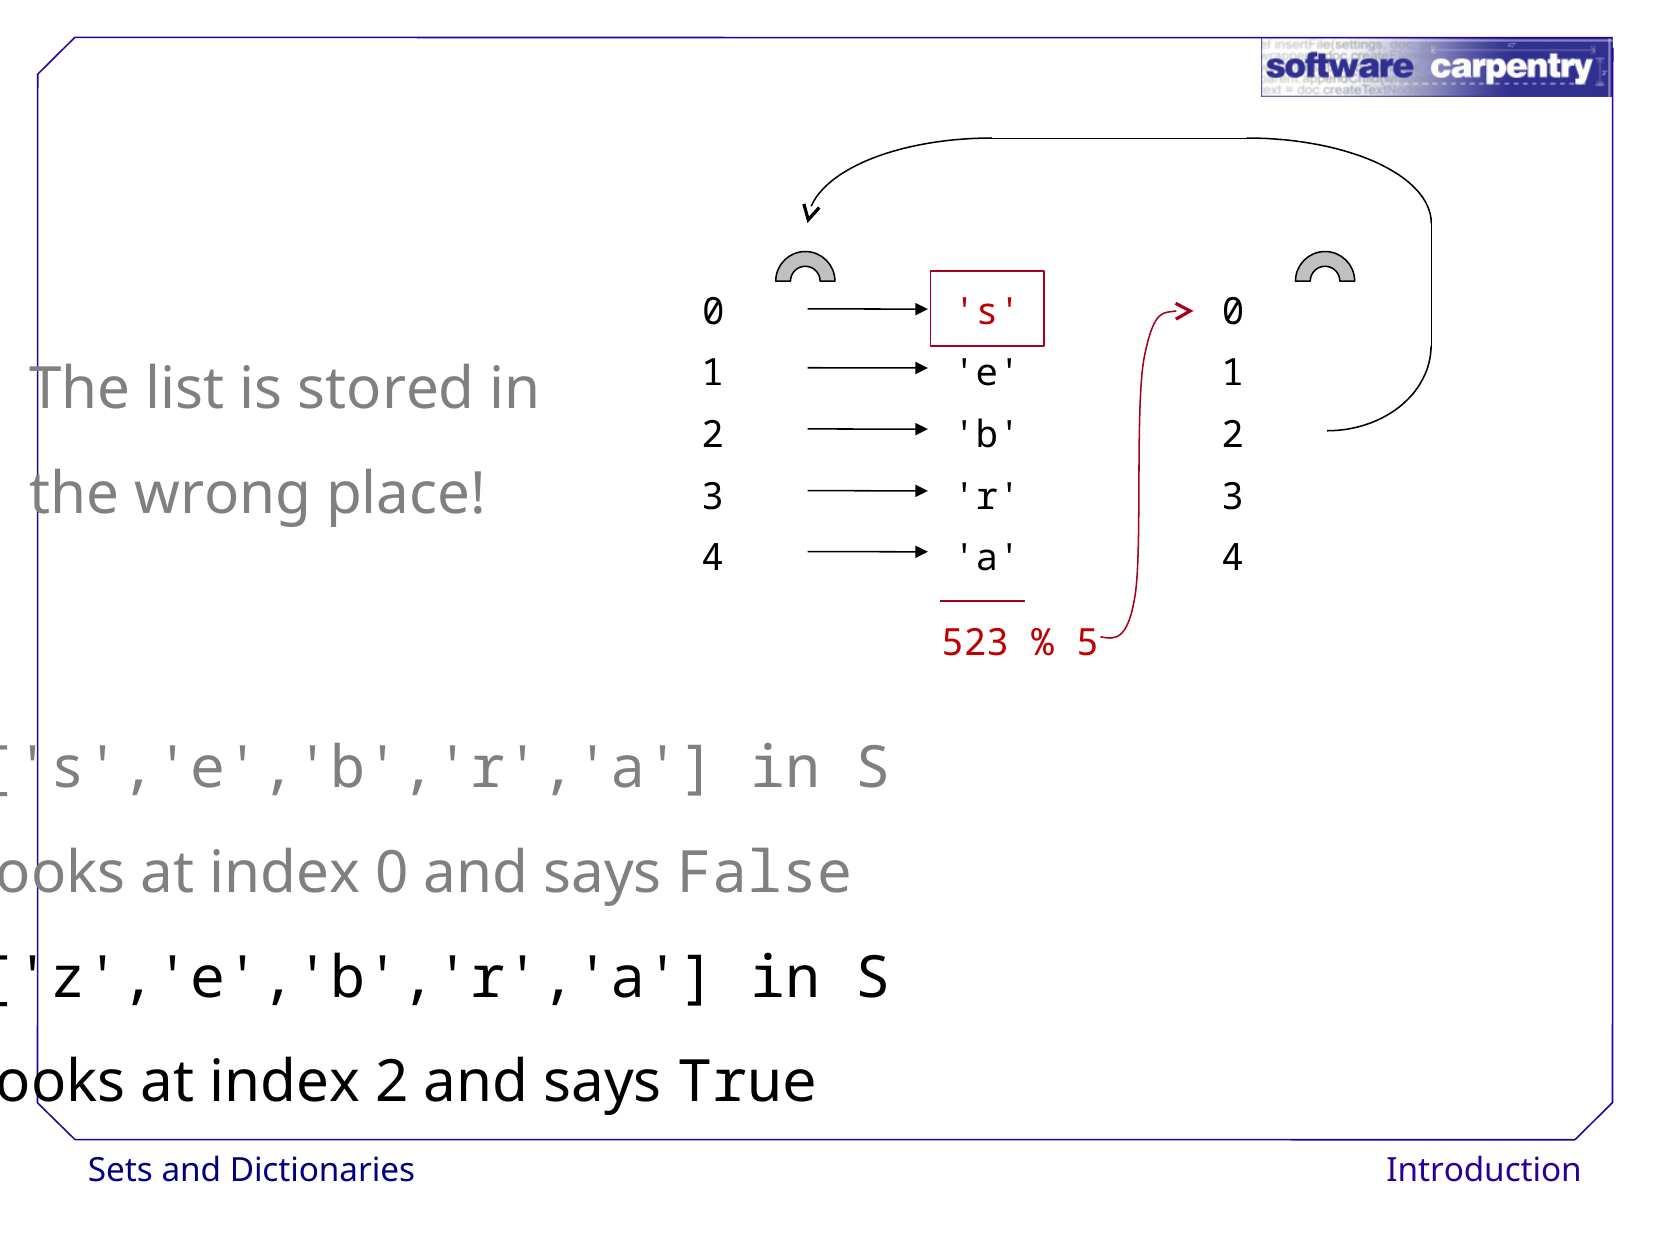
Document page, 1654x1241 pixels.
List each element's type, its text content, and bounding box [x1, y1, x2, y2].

text_box 0 [1167, 271, 1300, 347]
picture [1261, 39, 1613, 97]
text_box 3 [707, 485, 717, 506]
text_box 'b' [921, 393, 1053, 469]
text_box 523 % 5 [921, 602, 1120, 678]
table_cell [779, 523, 836, 583]
text_box 1 [707, 362, 712, 383]
text_box 0 [709, 304, 719, 321]
text_box 0 [707, 300, 717, 315]
text_box 'e' [921, 332, 1053, 393]
text_box 1 [1166, 332, 1299, 394]
text_box 2 [1166, 394, 1299, 455]
text_box 's' [930, 271, 1044, 332]
text_box The list is stored in the wrong place! [14, 308, 707, 534]
text_box 0 [647, 271, 780, 347]
text_box 3 [707, 455, 779, 517]
table_cell [779, 402, 836, 462]
text_box 3 [1166, 455, 1299, 517]
text_box 'r' [921, 469, 1053, 516]
table_cell [1299, 523, 1356, 583]
table_header [1300, 281, 1356, 341]
text_box 2 [707, 423, 717, 440]
table_cell [1299, 341, 1356, 402]
table_cell [1299, 462, 1356, 523]
table_cell [779, 462, 836, 523]
text_box ['s','e','b','r','a'] in S looks at index 0 and says False ['z','e','b','r','a'] in S looks at index 2 and says True [0, 686, 1056, 1122]
text_box [777, 251, 835, 282]
text_box 4 [646, 517, 779, 593]
table_cell [779, 341, 836, 402]
text_box 'a' [921, 516, 1053, 592]
text_box 2 [707, 394, 779, 455]
text_box 1 [707, 332, 779, 394]
text_box 4 [1166, 517, 1299, 593]
text_box [1297, 251, 1355, 282]
table_cell [1299, 402, 1356, 462]
table_header [780, 281, 836, 341]
